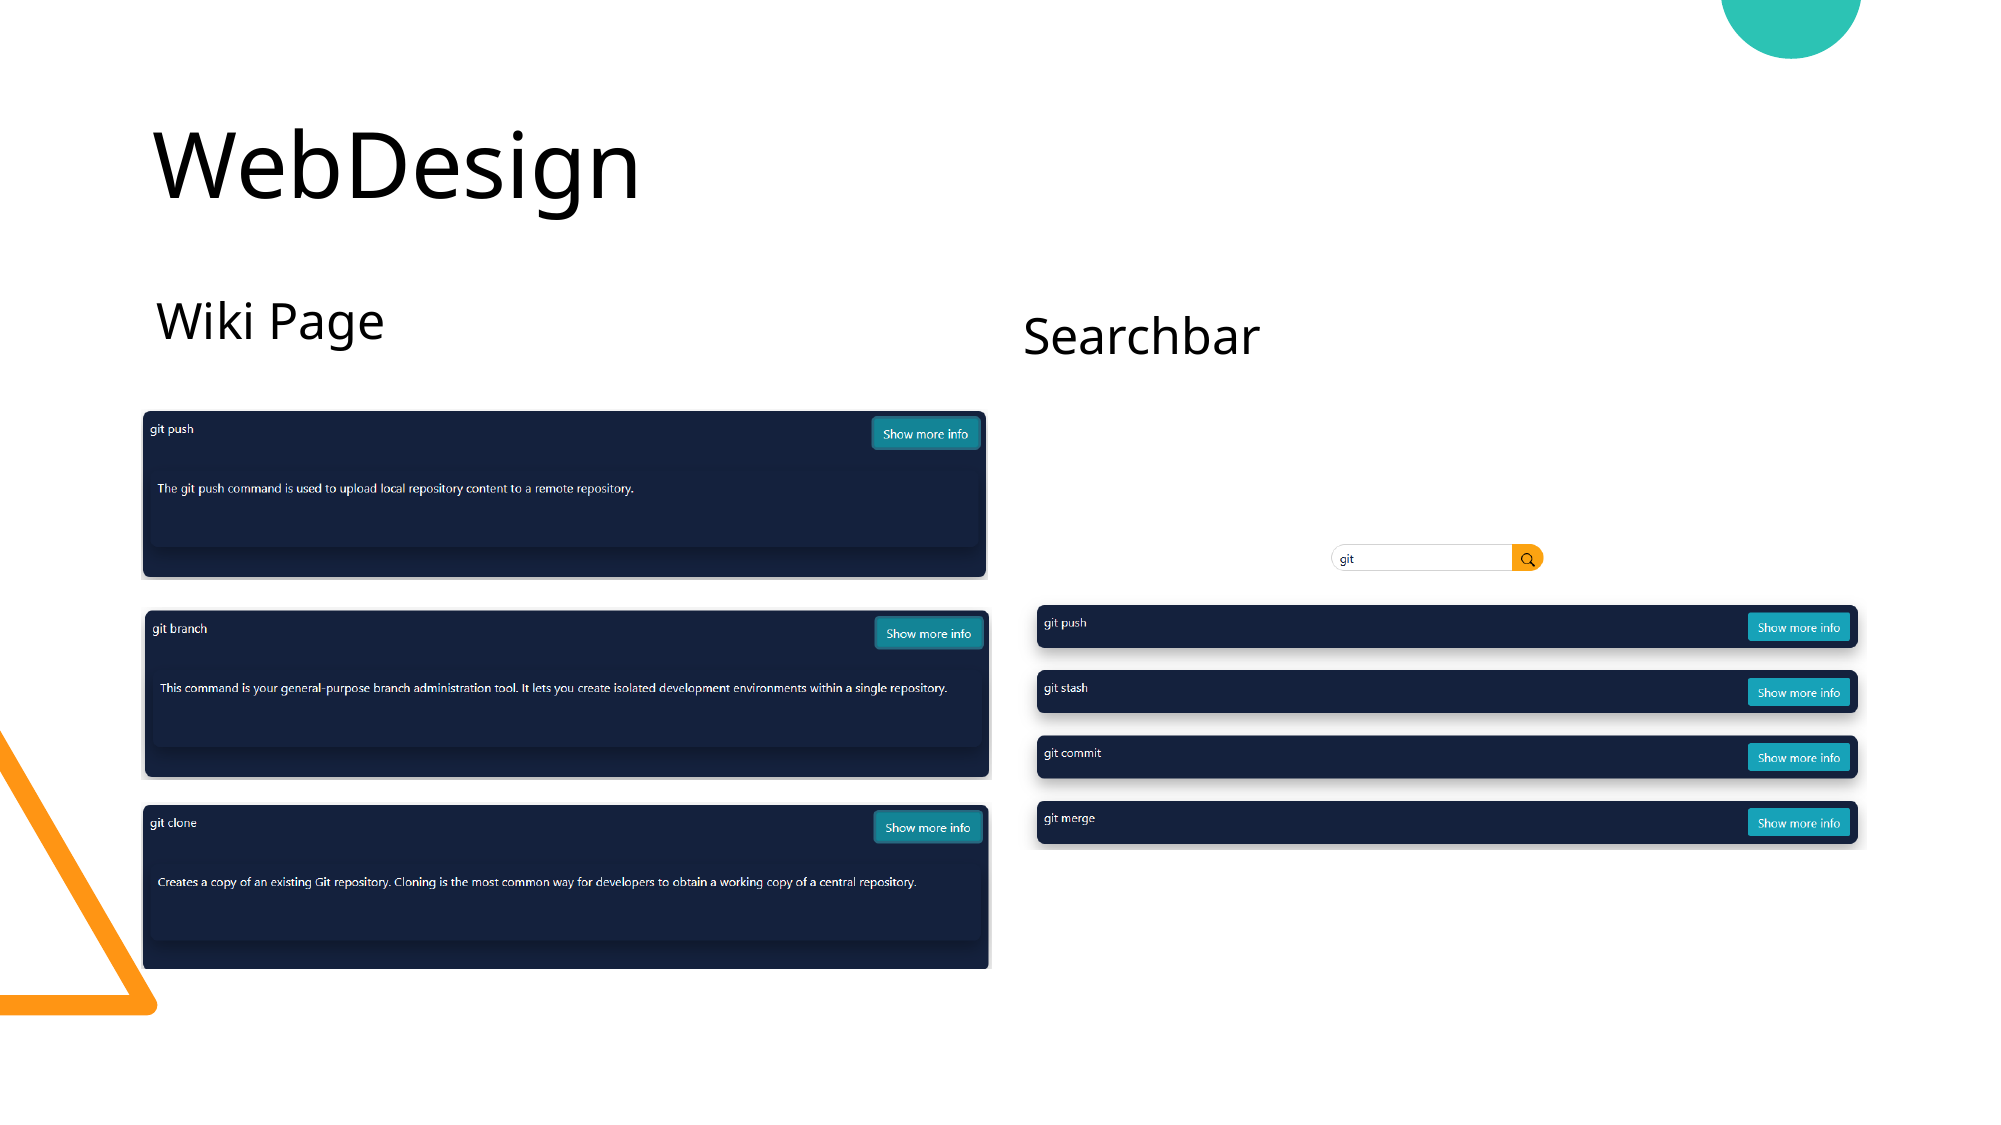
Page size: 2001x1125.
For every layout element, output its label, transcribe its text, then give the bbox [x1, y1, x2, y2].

picture [141, 802, 992, 969]
title WebDesign [137, 59, 1863, 278]
picture [141, 608, 992, 780]
picture [141, 409, 988, 580]
list Wiki Page [141, 277, 988, 358]
list Searchbar [1008, 292, 1859, 374]
picture [1016, 538, 1867, 850]
